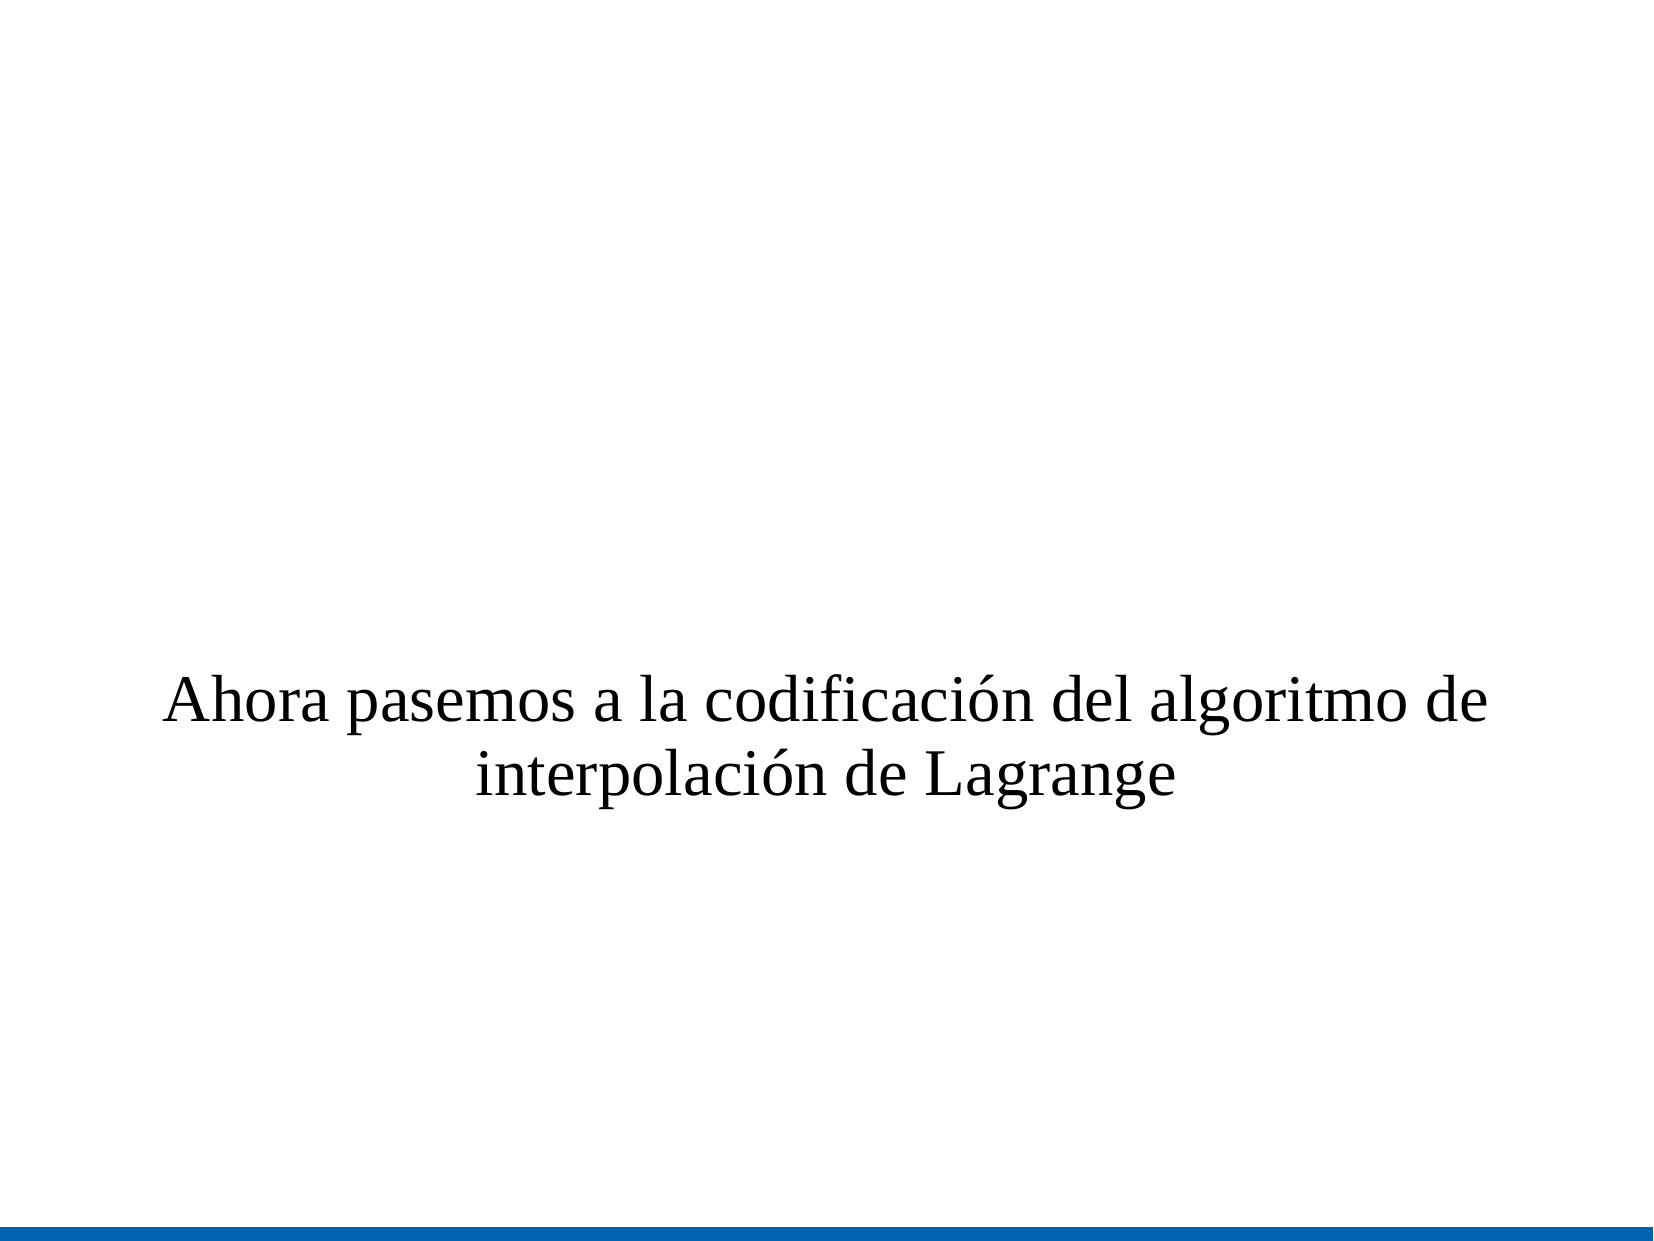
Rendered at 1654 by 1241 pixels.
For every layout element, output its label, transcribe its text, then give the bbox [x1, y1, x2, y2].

subtitle Ahora pasemos a la codificación del algoritmo de interpolación de Lagrange [121, 344, 1533, 1127]
